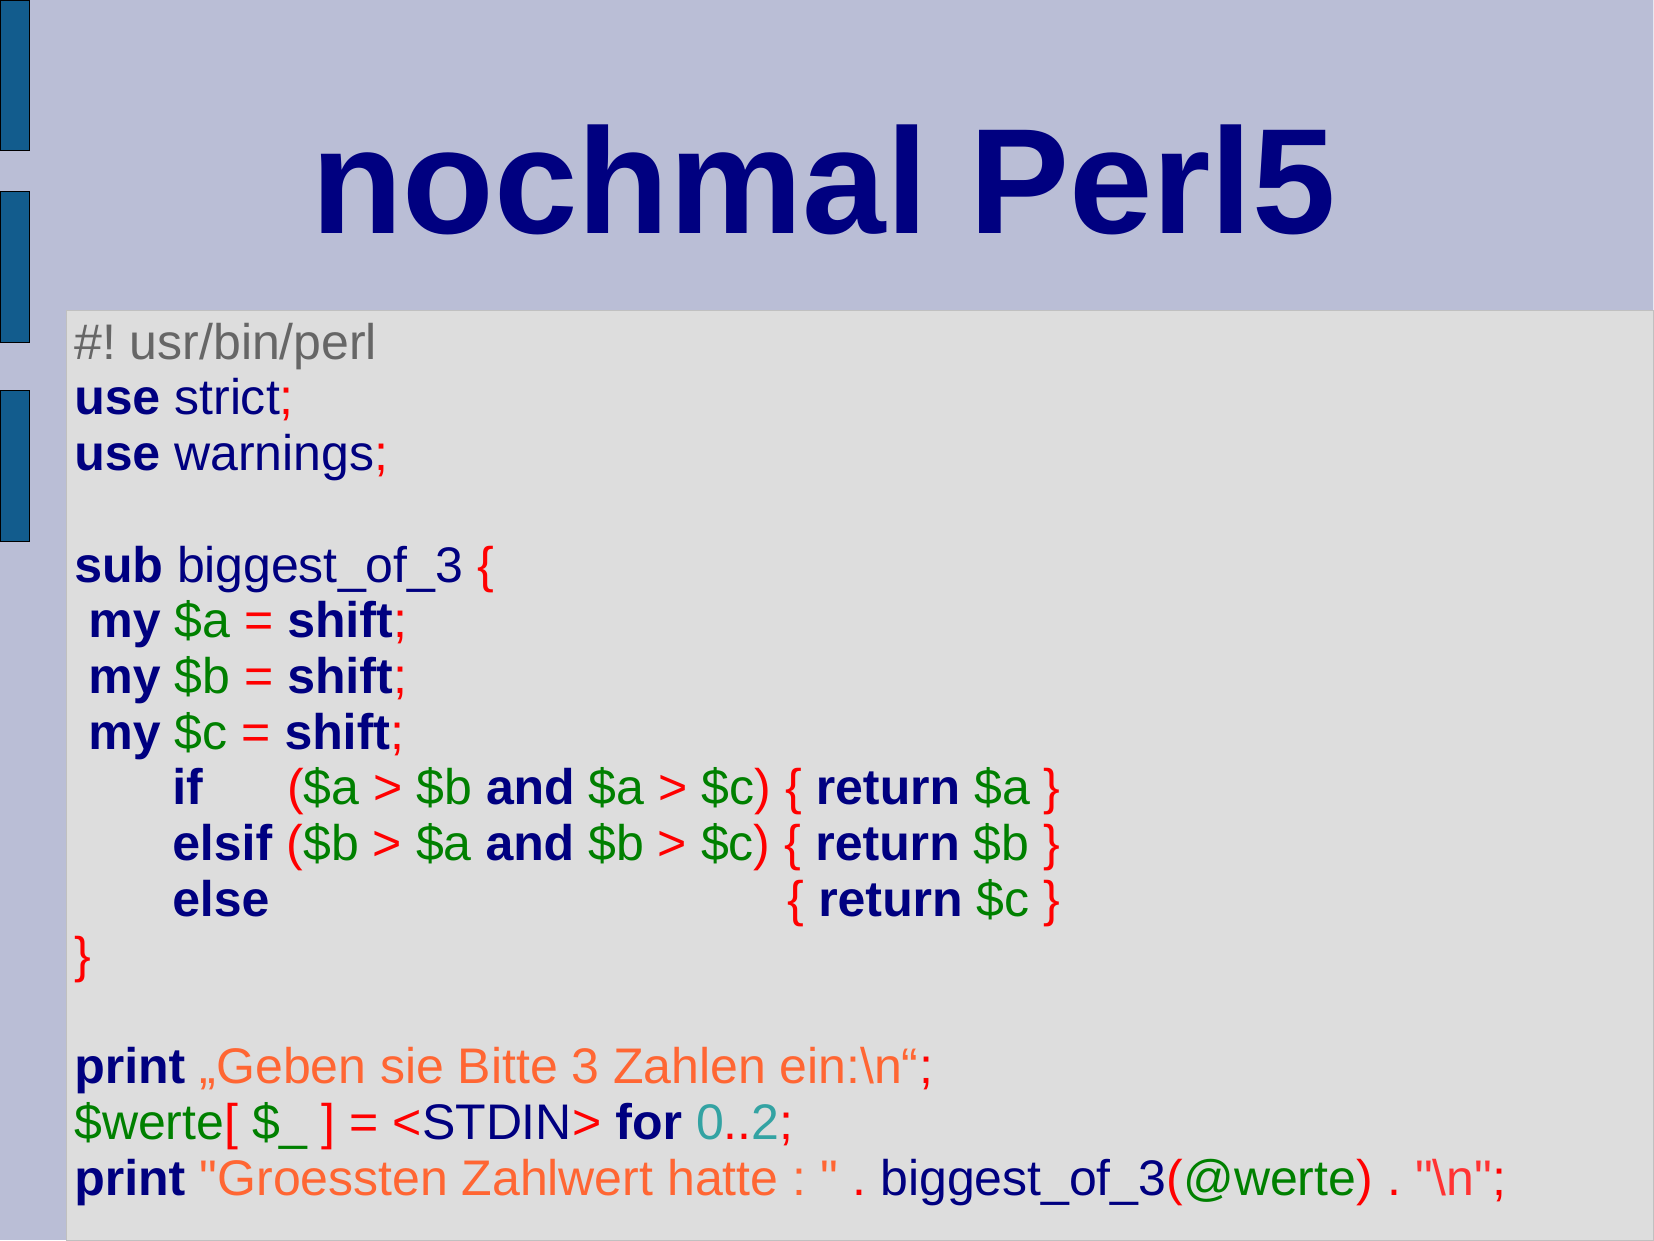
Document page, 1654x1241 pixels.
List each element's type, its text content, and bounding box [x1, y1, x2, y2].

list #! usr/bin/perl use strict; use warnings; sub biggest_of_3 { my $a = shift; my $b = shift; my $c = shift; if ($a > $b and $a > $c) { return $a } elsif ($b > $a and $b > $c) { return $b } else { return $c } } print „Geben sie Bitte 3 Zahlen ein:\n“; $werte[ $_ ] = <STDIN> for 0..2; print "Groessten Zahlwert hatte : " . biggest_of_3(@werte) . "\n"; [74, 313, 1622, 1224]
title nochmal Perl5 [118, 78, 1531, 286]
